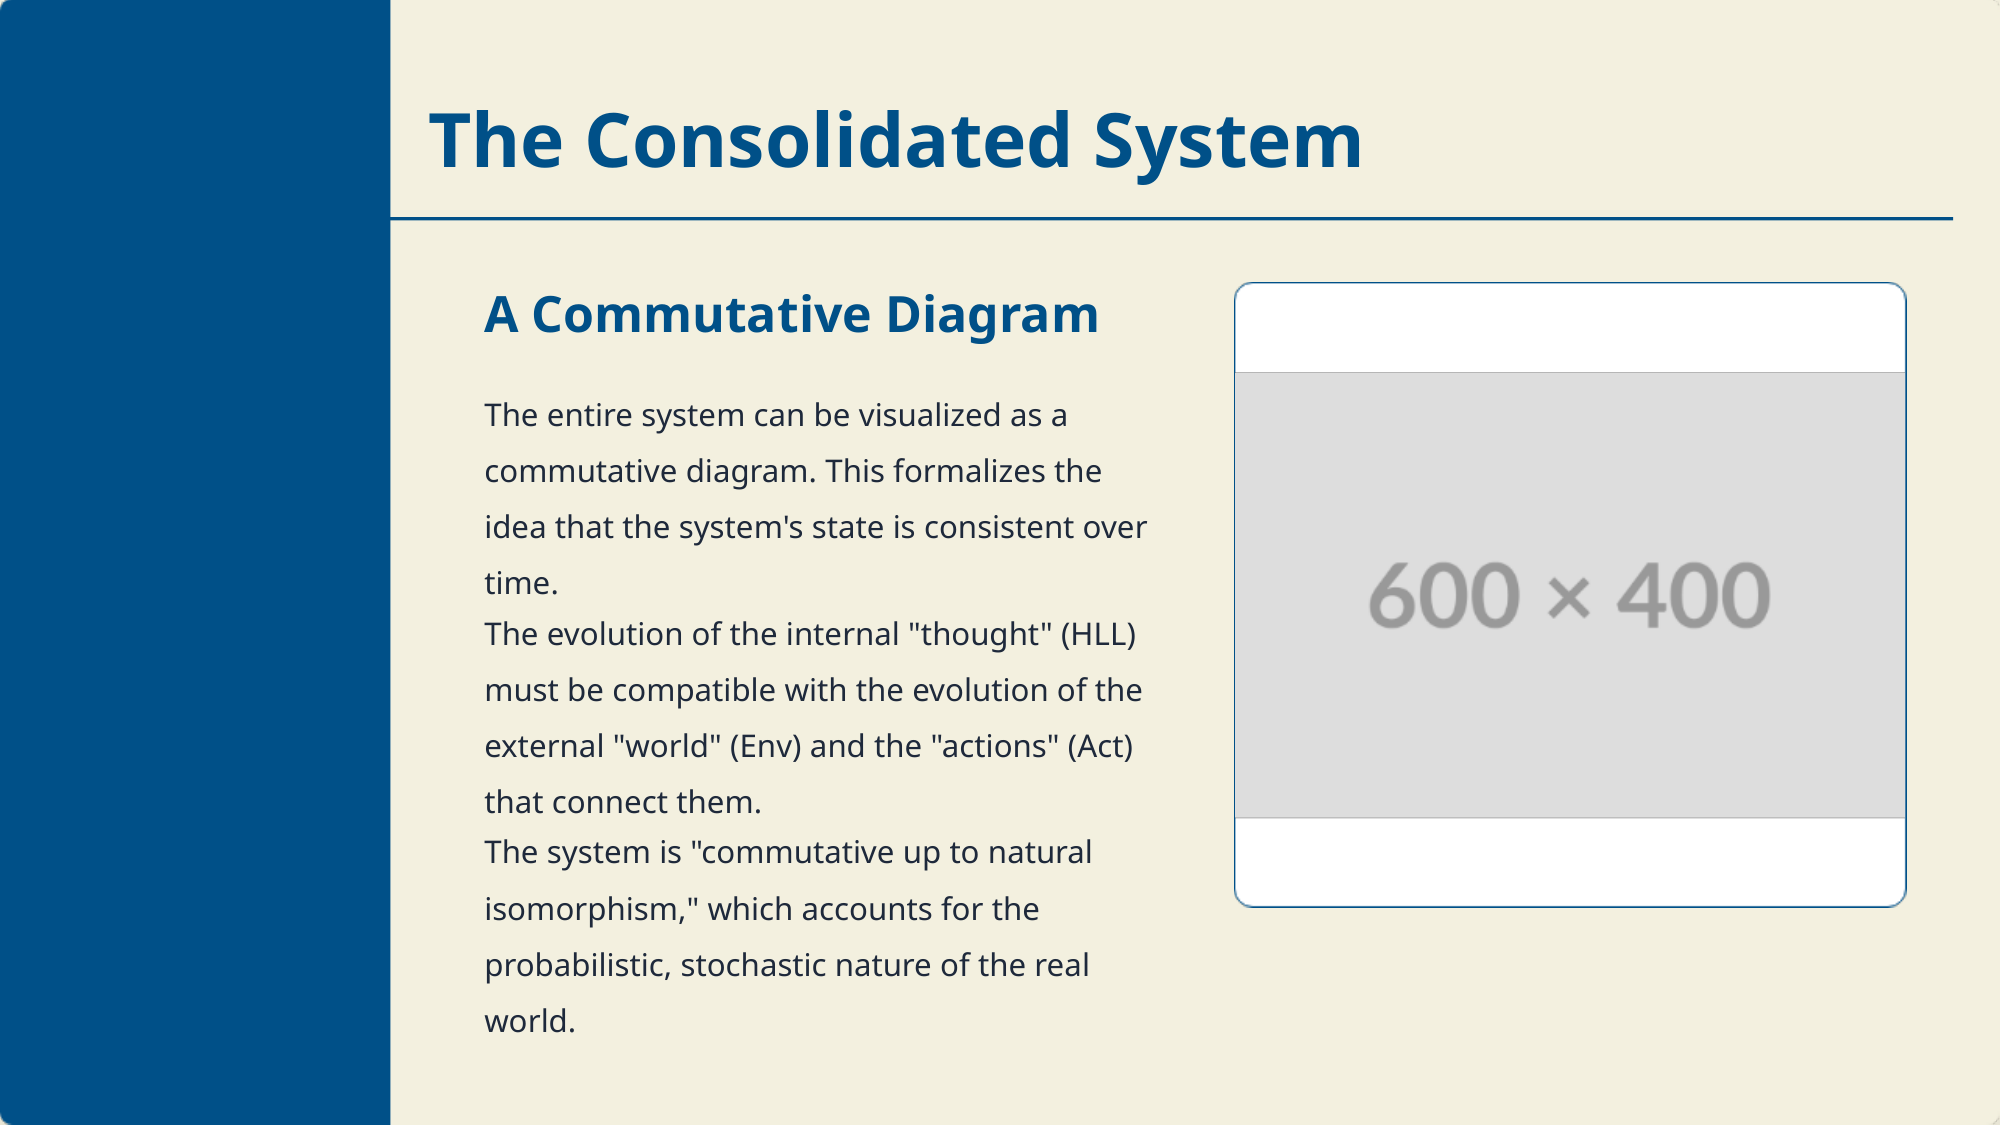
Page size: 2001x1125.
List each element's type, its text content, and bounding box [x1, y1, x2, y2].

text_box The system is "commutative up to natural isomorphism," which accounts for the probabilistic, stochastic nature of the real world. [484, 814, 1157, 1039]
text_box [0, 217, 1954, 221]
text_box The Consolidated System [428, 92, 2000, 183]
text_box The entire system can be visualized as a commutative diagram. This formalizes the idea that the system's state is consistent over time. [484, 376, 1157, 595]
text_box A Commutative Diagram [484, 282, 1190, 343]
text_box The evolution of the internal "thought" (HLL) must be compatible with the evolution of the external "world" (Env) and the "actions" (Act) that connect them. [484, 595, 1157, 814]
picture [0, 0, 2000, 1125]
